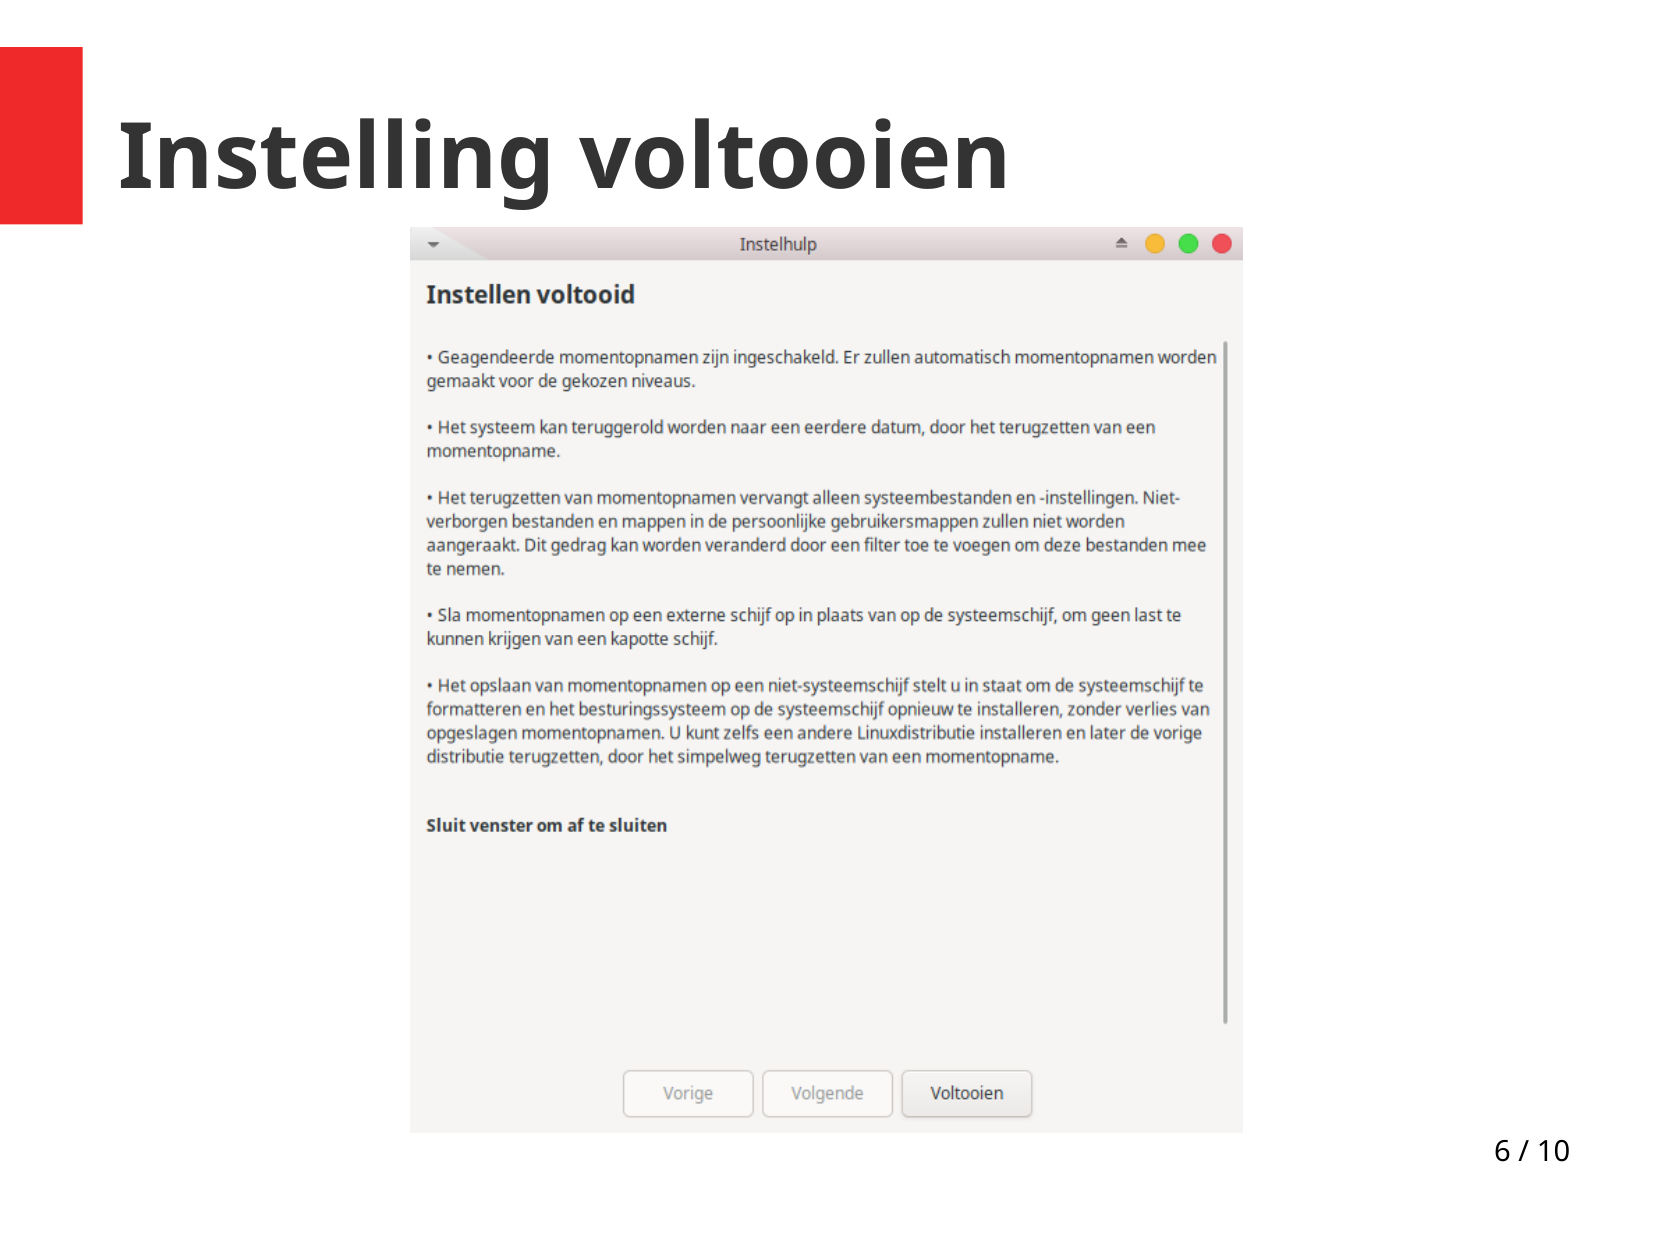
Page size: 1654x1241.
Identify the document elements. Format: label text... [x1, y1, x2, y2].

picture [410, 227, 1243, 1133]
title Instelling voltooien [118, 49, 1571, 257]
